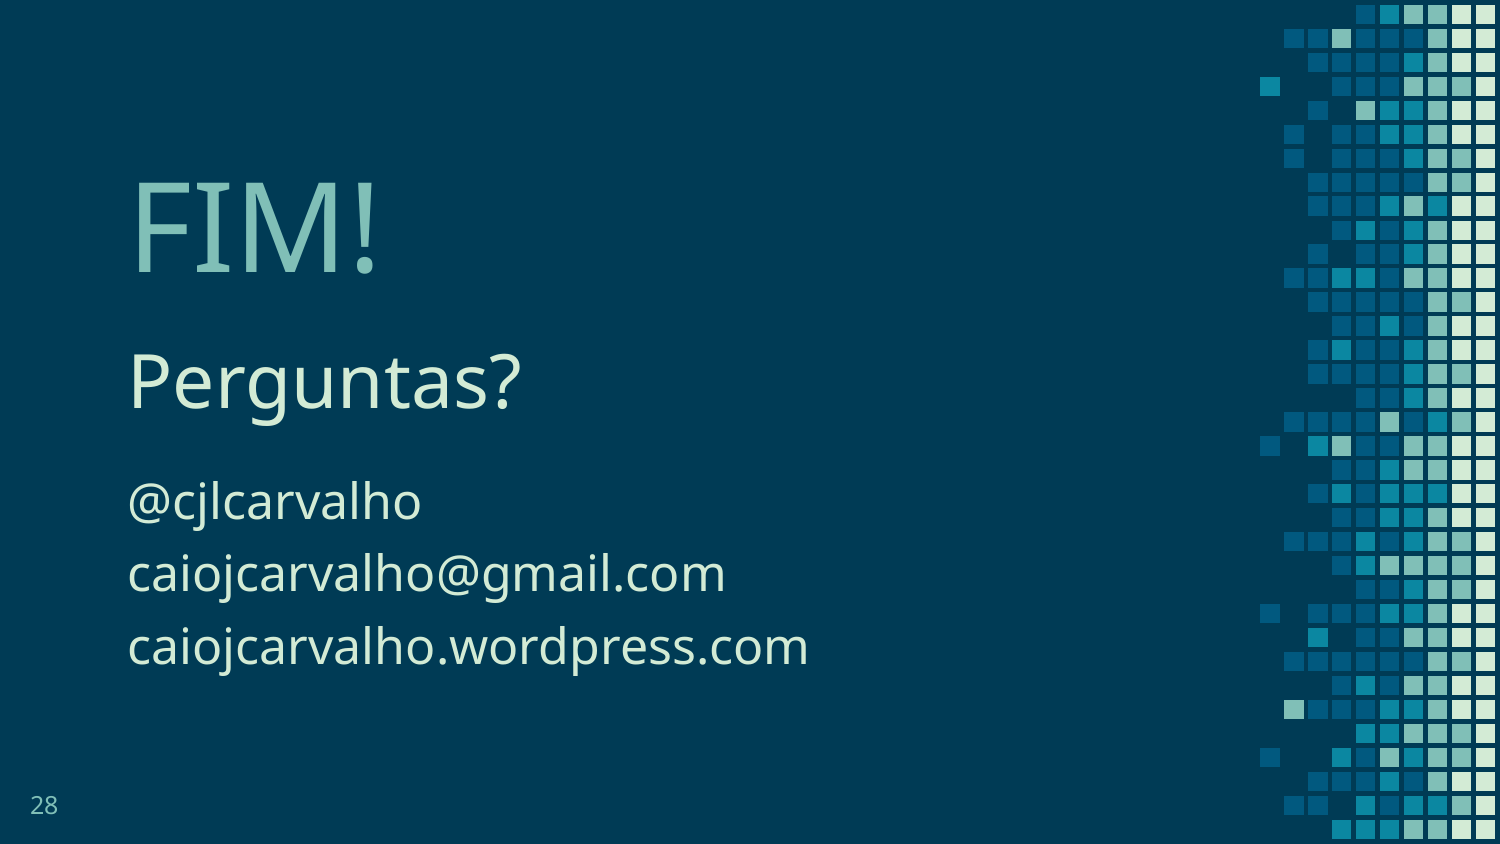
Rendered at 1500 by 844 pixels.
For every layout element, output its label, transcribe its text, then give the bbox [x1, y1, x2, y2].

title FIM! [112, 122, 911, 313]
subtitle Perguntas? [112, 319, 911, 448]
list @cjlcarvalho caiojcarvalho@gmail.com caiojcarvalho.wordpress.com [112, 454, 911, 719]
slide_number <number> [15, 774, 105, 839]
